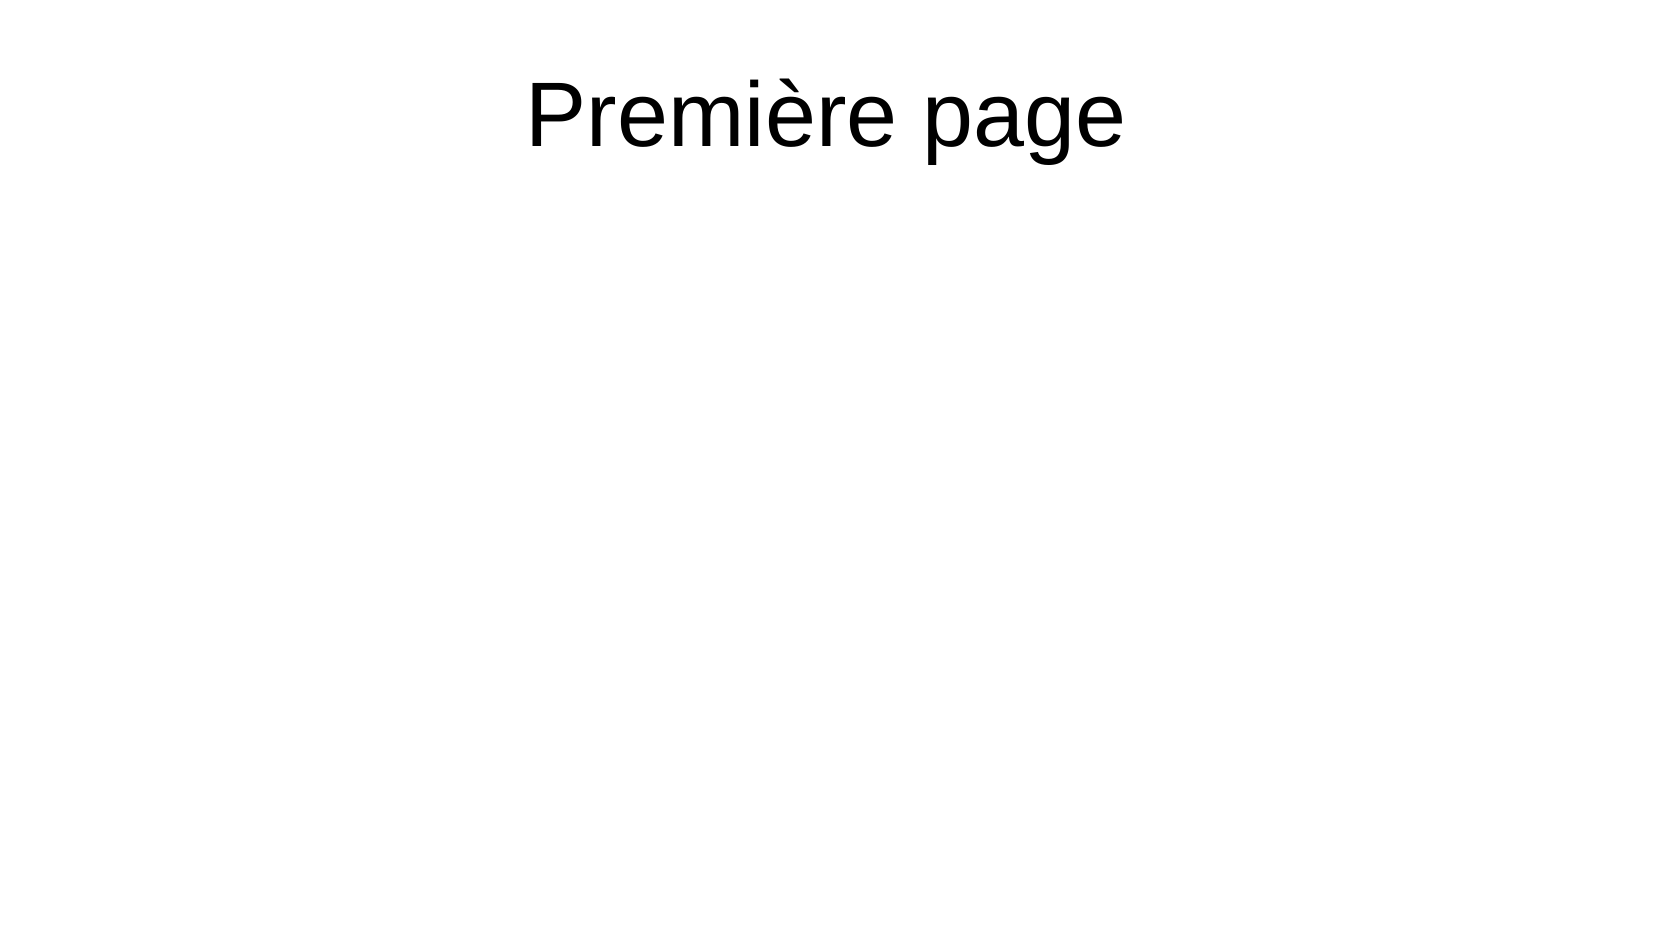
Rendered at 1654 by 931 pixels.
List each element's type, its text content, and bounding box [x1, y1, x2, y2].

title Première page [82, 37, 1571, 193]
